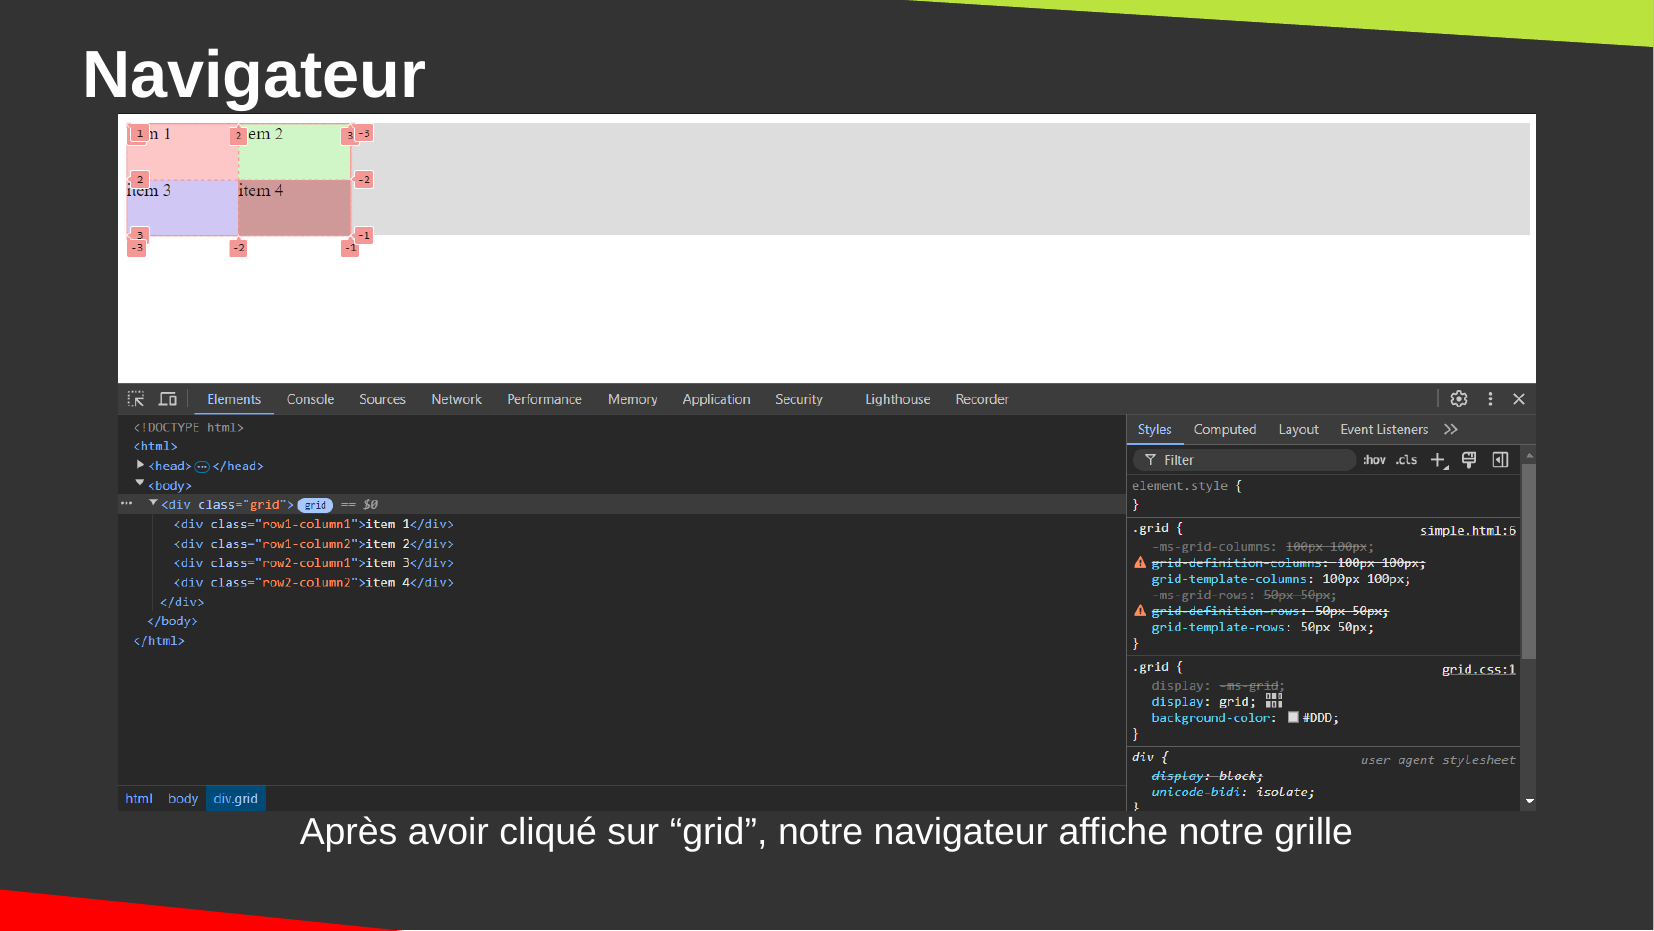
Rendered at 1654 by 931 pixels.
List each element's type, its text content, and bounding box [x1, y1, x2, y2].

text_box Après avoir cliqué sur “grid”, notre navigateur affiche notre grille [118, 803, 1536, 879]
text_box [905, 0, 1654, 48]
picture [118, 113, 1536, 803]
title Navigateur [82, 37, 1571, 114]
text_box [0, 889, 405, 931]
